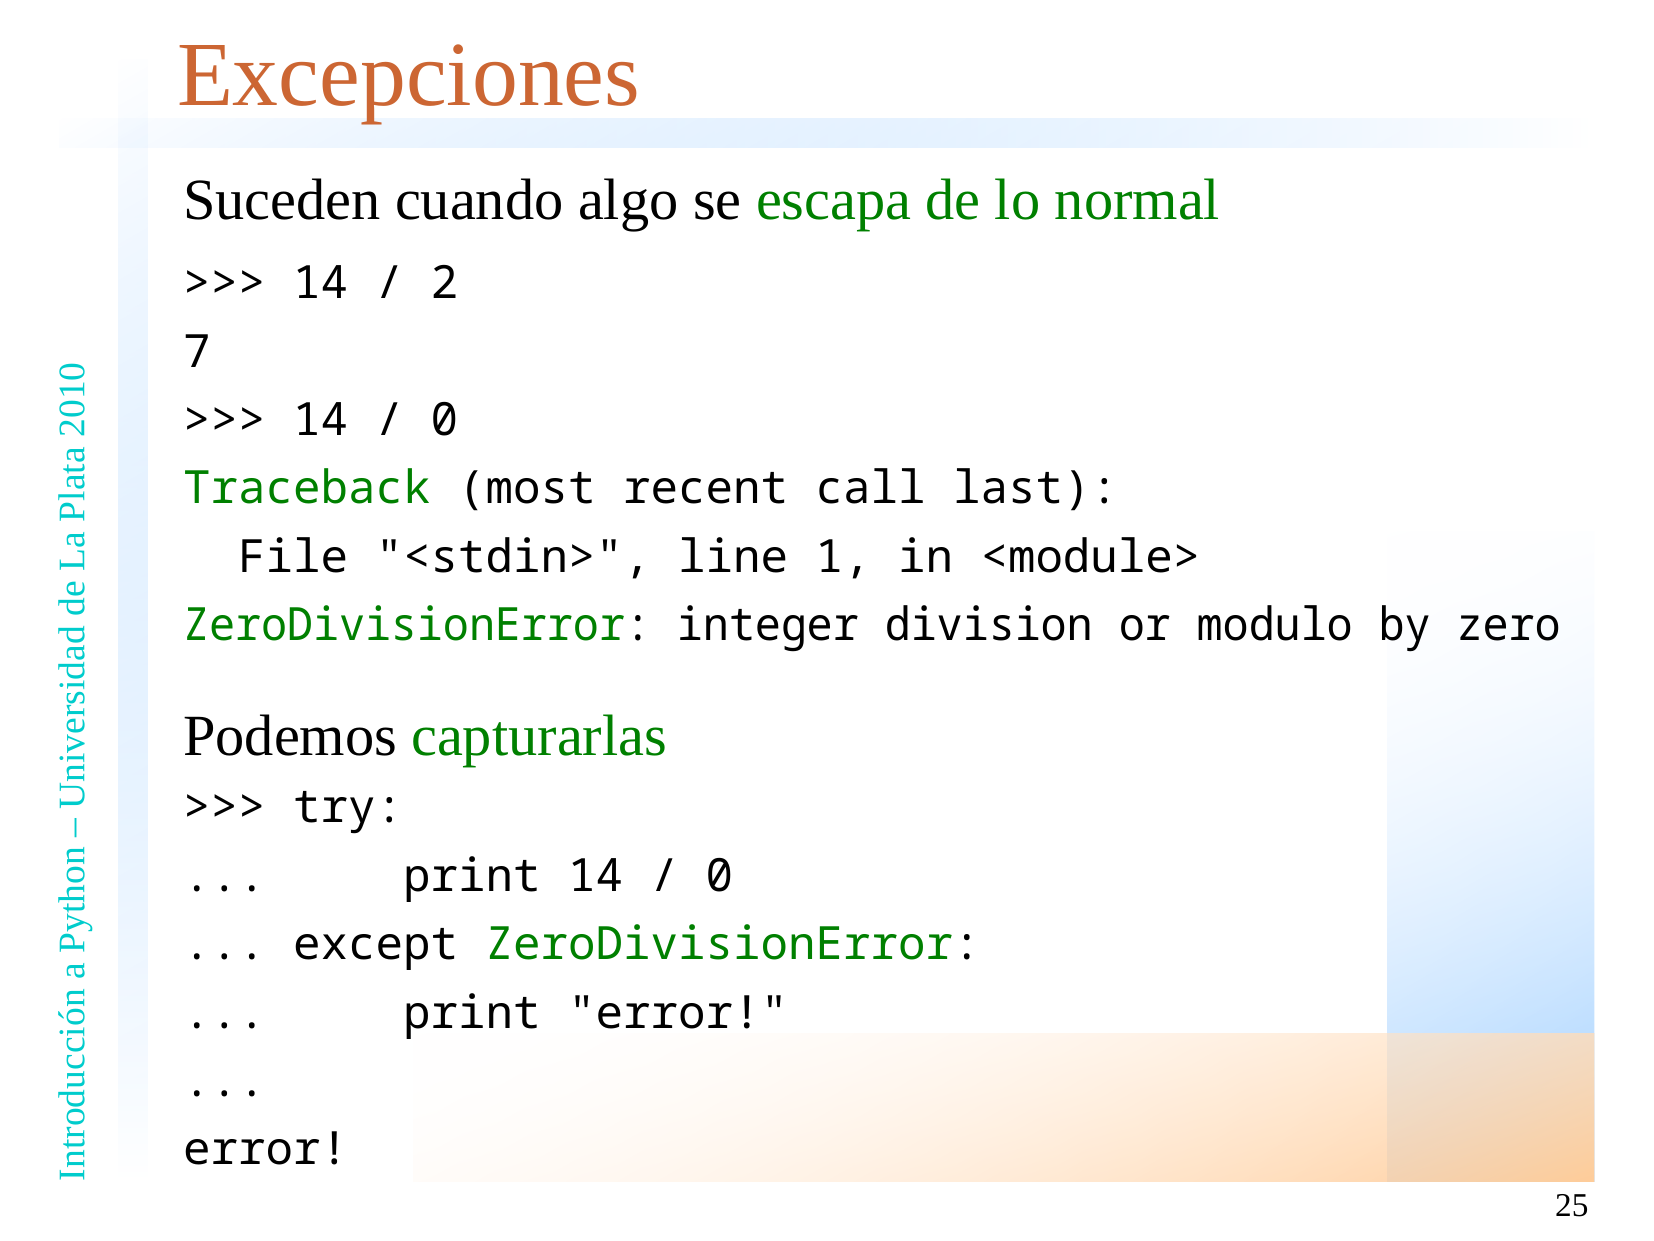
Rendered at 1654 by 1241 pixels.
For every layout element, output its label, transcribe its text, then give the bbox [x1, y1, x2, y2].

text_box Suceden cuando algo se escapa de lo normal >>> 14 / 2 7 >>> 14 / 0 Traceback (most recent call last): File "<stdin>", line 1, in <module> ZeroDivisionError: integer division or modulo by zero Podemos capturarlas >>> try: ... print 14 / 0 ... except ZeroDivisionError: ... print "error!" ... error! [147, 161, 1595, 1185]
title Excepciones [177, 0, 1595, 150]
